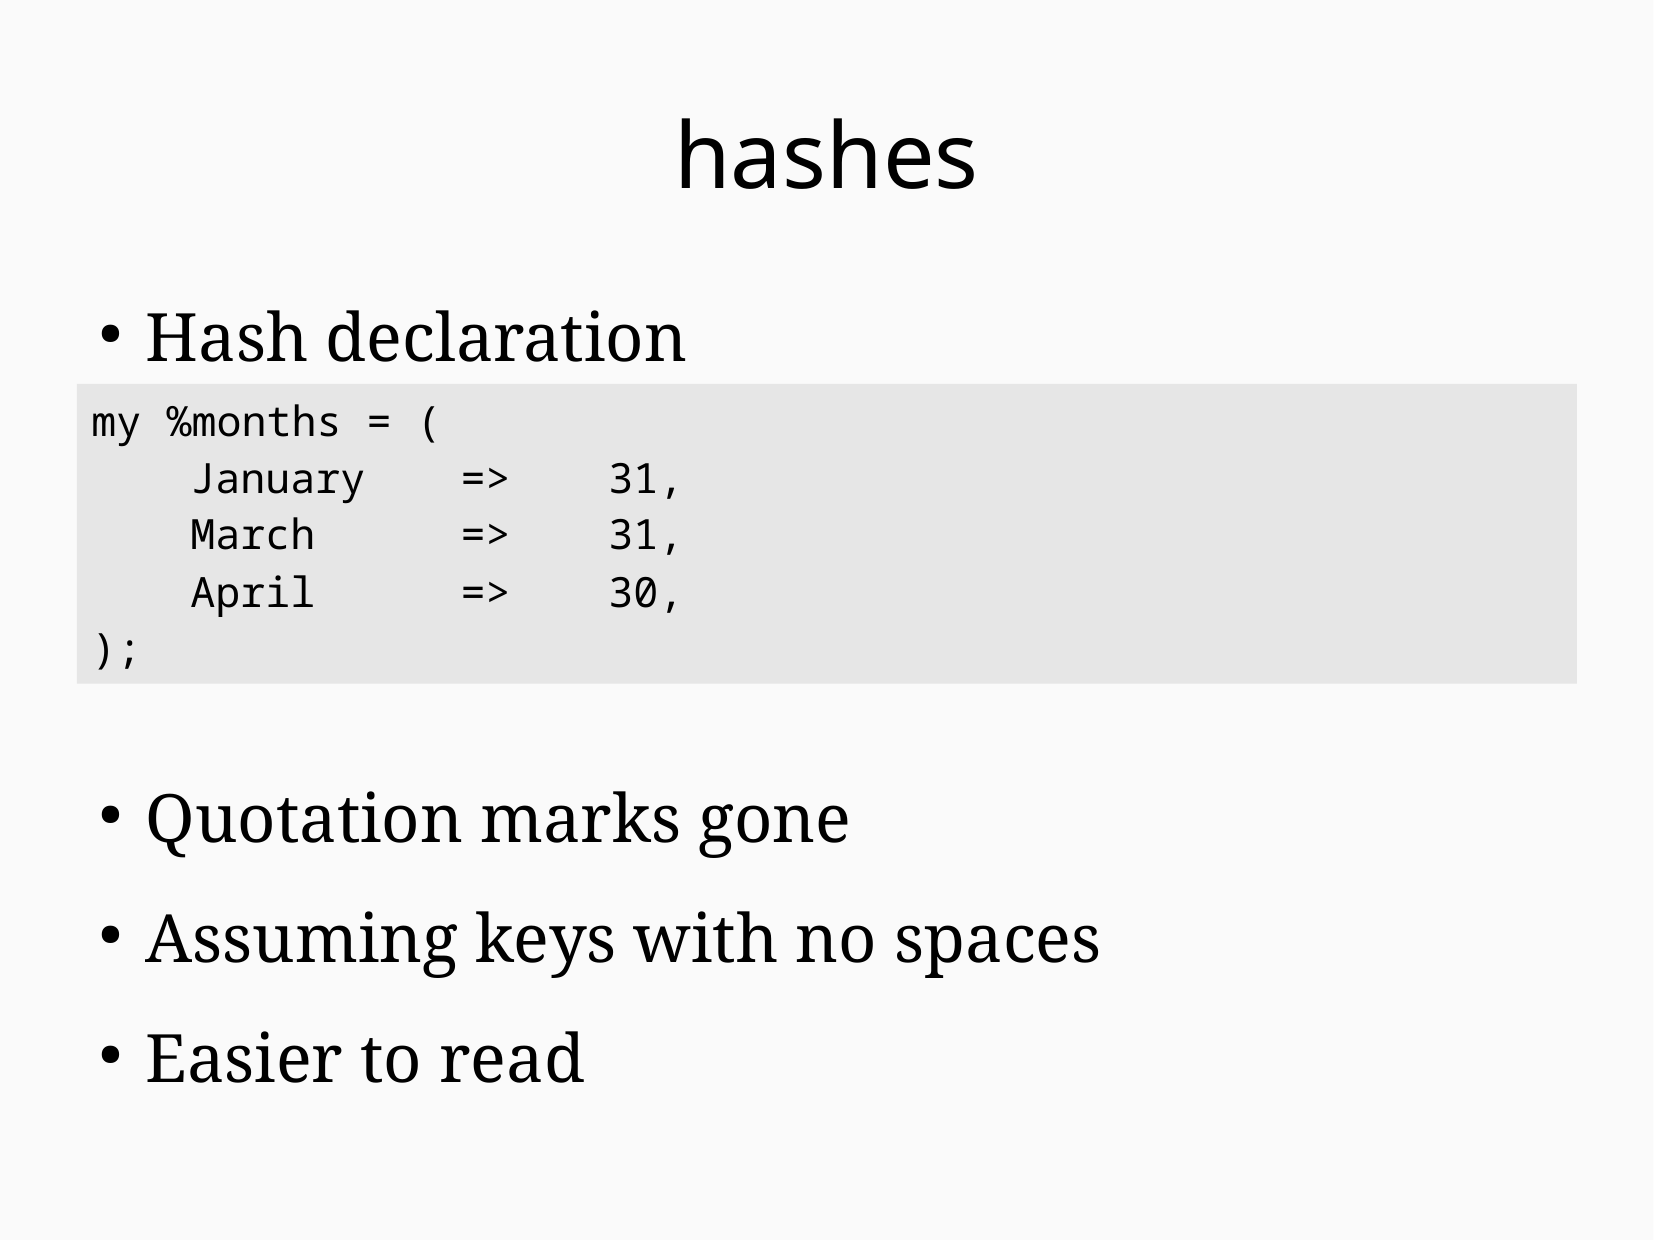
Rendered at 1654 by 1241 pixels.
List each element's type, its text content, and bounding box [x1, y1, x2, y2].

list Hash declaration Quotation marks gone Assuming keys with no spaces Easier to read [82, 290, 1571, 383]
text_box my %months = ( January => 31, March => 31, April => 30, ); [76, 383, 1577, 642]
list Hash declaration Quotation marks gone Assuming keys with no spaces Easier to read [82, 684, 1571, 1109]
title hashes [82, 49, 1571, 257]
